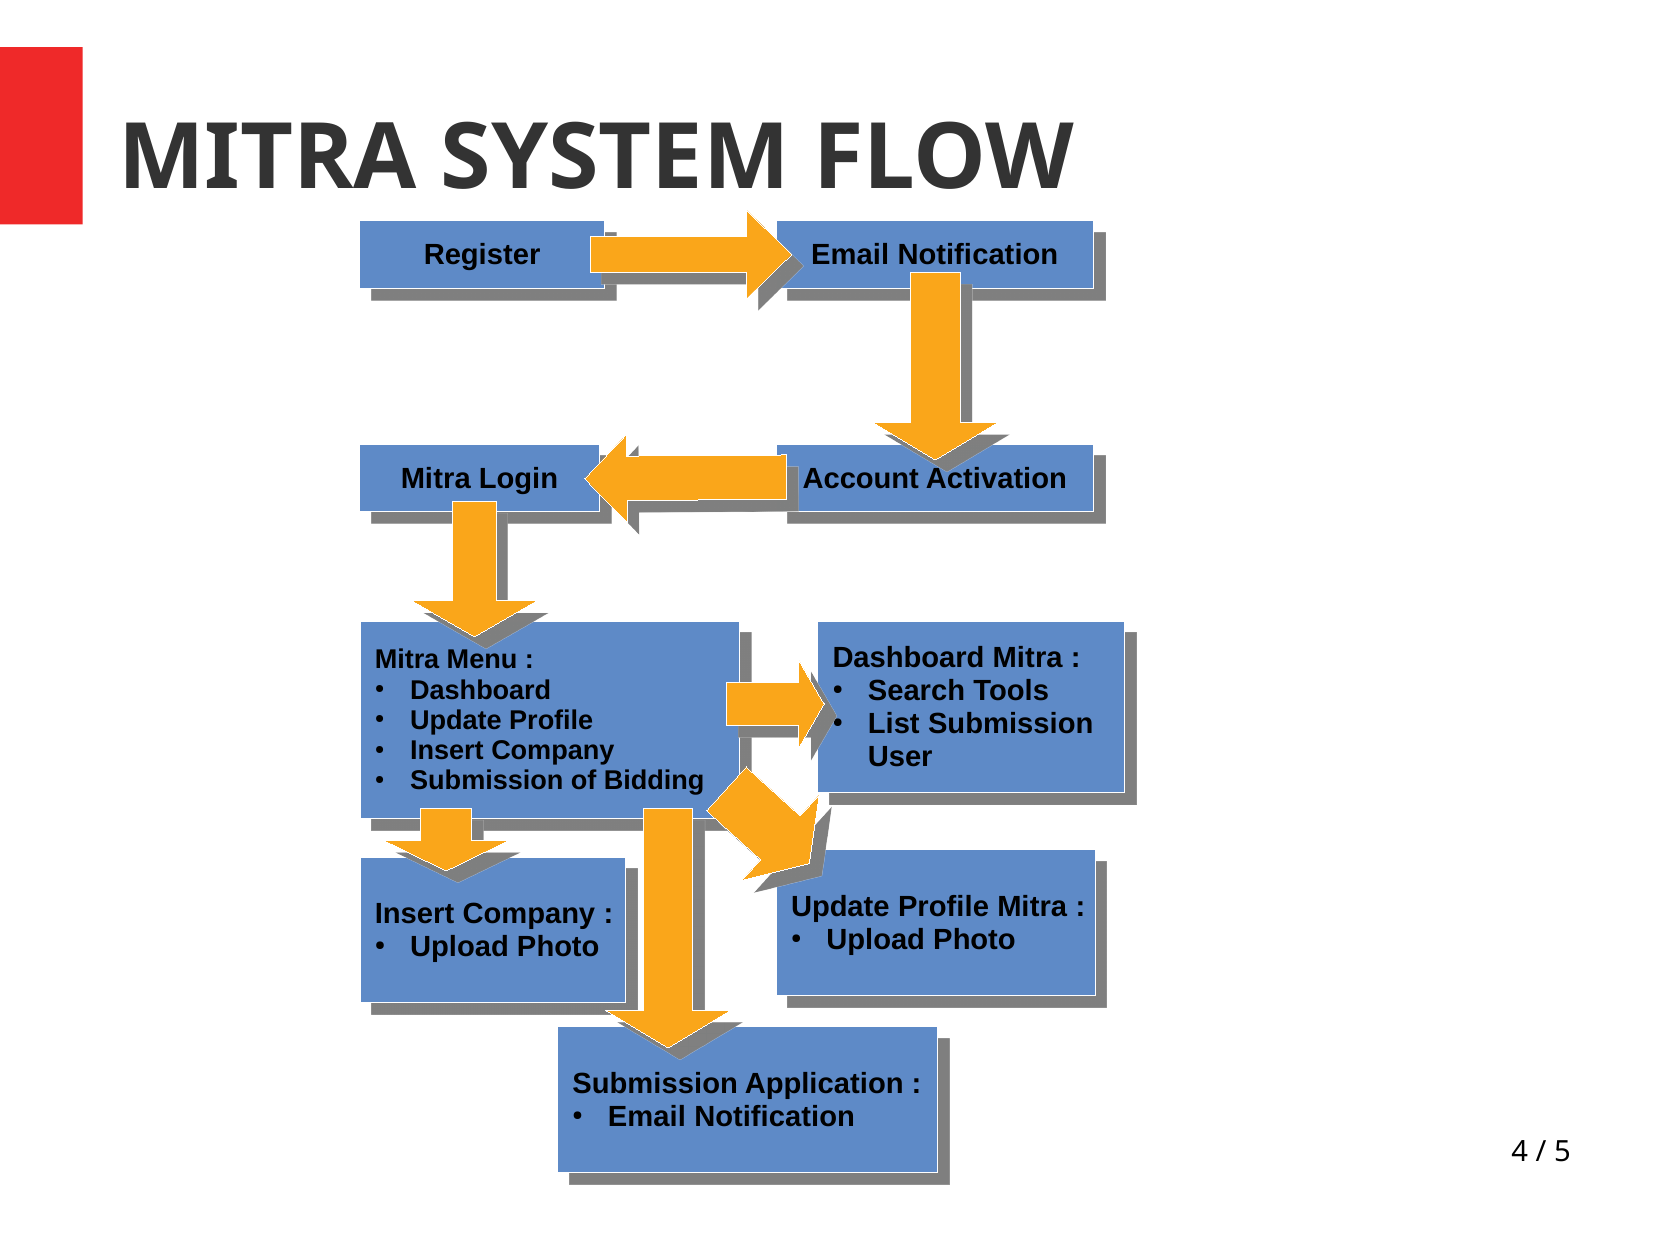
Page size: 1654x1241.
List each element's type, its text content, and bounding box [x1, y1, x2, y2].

text_box [726, 659, 825, 749]
text_box Update Profile Mitra : Upload Photo [776, 849, 1096, 996]
text_box [584, 433, 787, 523]
text_box Register [359, 220, 605, 289]
text_box Account Activation [776, 444, 1094, 512]
text_box [590, 210, 792, 299]
text_box Mitra Menu : Dashboard Update Profile Insert Company Submission of Bidding [360, 621, 740, 819]
text_box Dashboard Mitra : Search Tools List Submission User [817, 621, 1125, 793]
text_box [872, 272, 998, 460]
text_box [605, 808, 731, 1048]
text_box Mitra Login [359, 444, 600, 512]
text_box [383, 808, 509, 871]
text_box Insert Company : Upload Photo [360, 857, 626, 1003]
text_box [411, 501, 537, 637]
text_box Email Notification [776, 220, 1094, 289]
text_box [706, 766, 820, 881]
text_box Submission Application : Email Notification [557, 1026, 938, 1173]
title MITRA SYSTEM FLOW [118, 49, 1571, 257]
